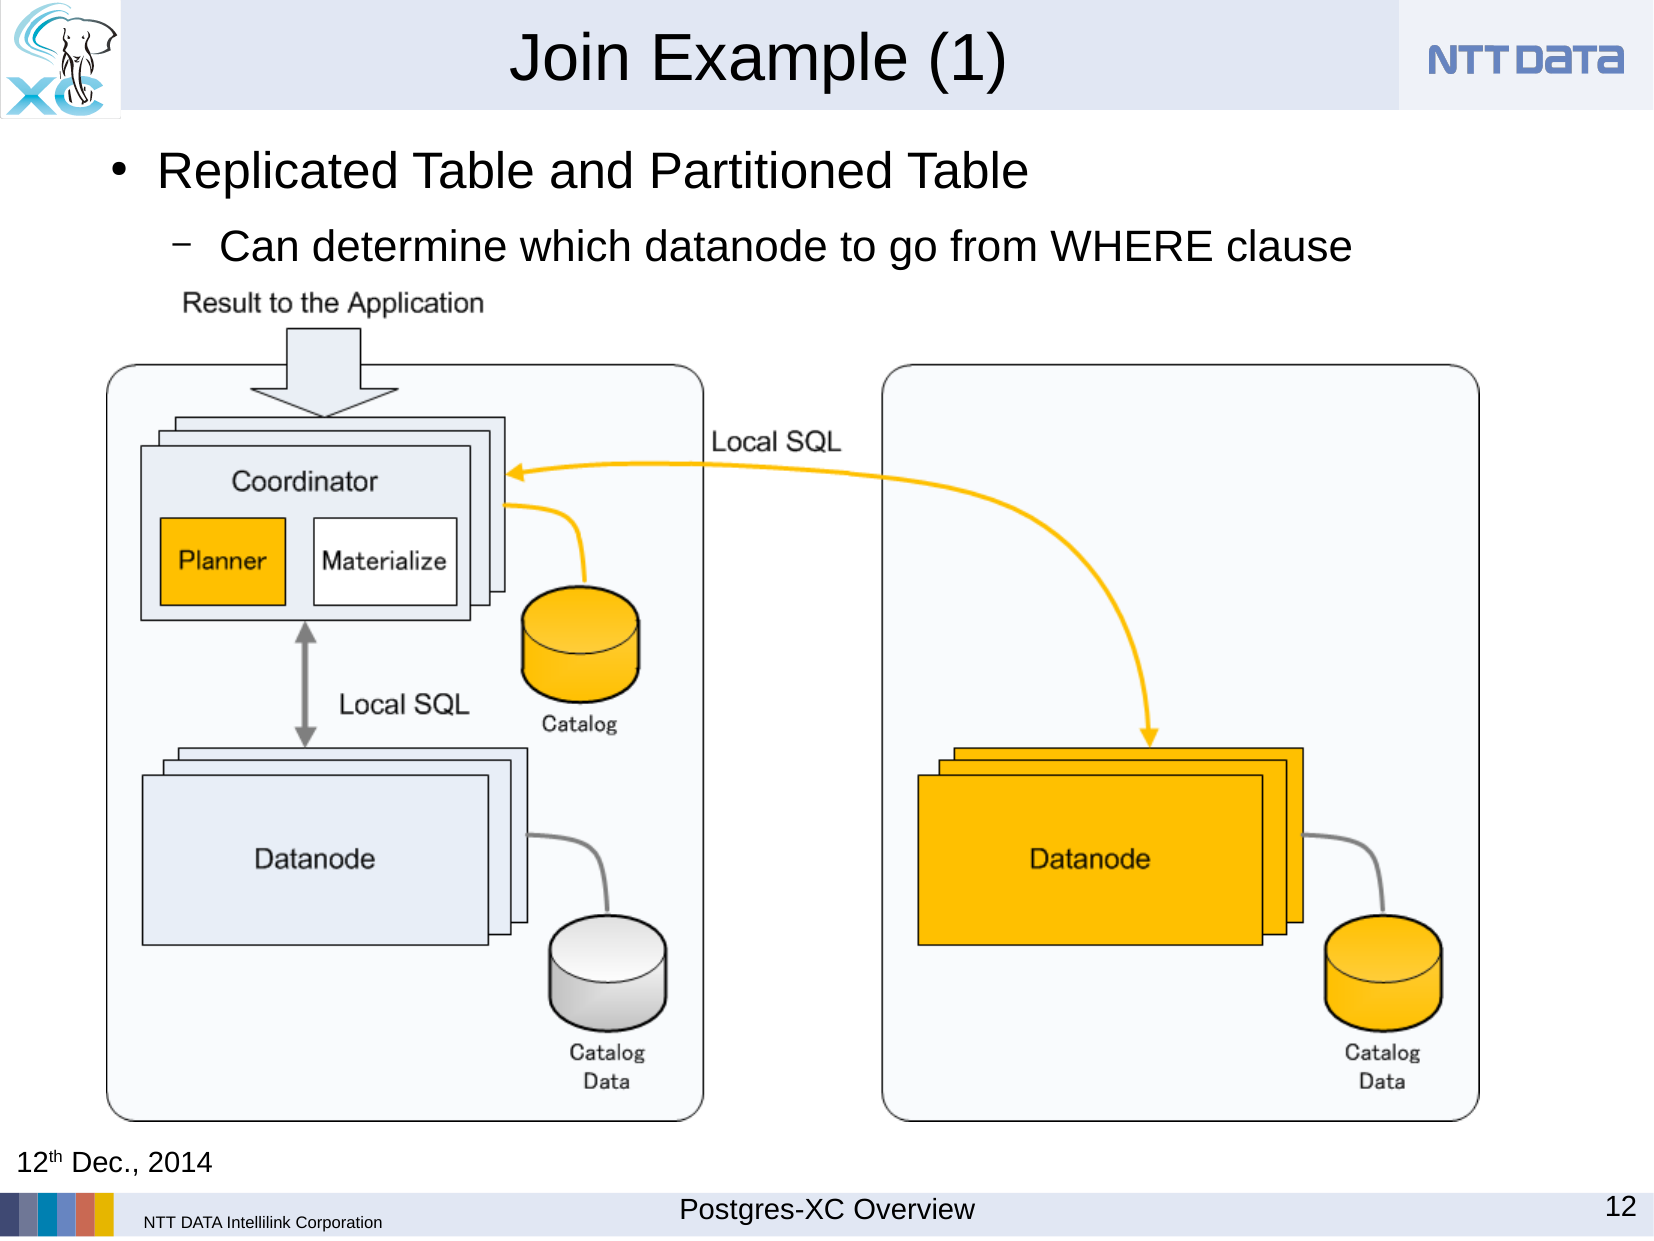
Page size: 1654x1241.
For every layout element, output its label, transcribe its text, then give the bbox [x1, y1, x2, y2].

picture [0, 0, 121, 119]
picture [1429, 45, 1624, 74]
title Join Example (1) [120, 3, 1399, 110]
picture [106, 283, 1480, 1123]
list Replicated Table and Partitioned Table Can determine which datanode to go from WHERE clause [94, 141, 1583, 272]
